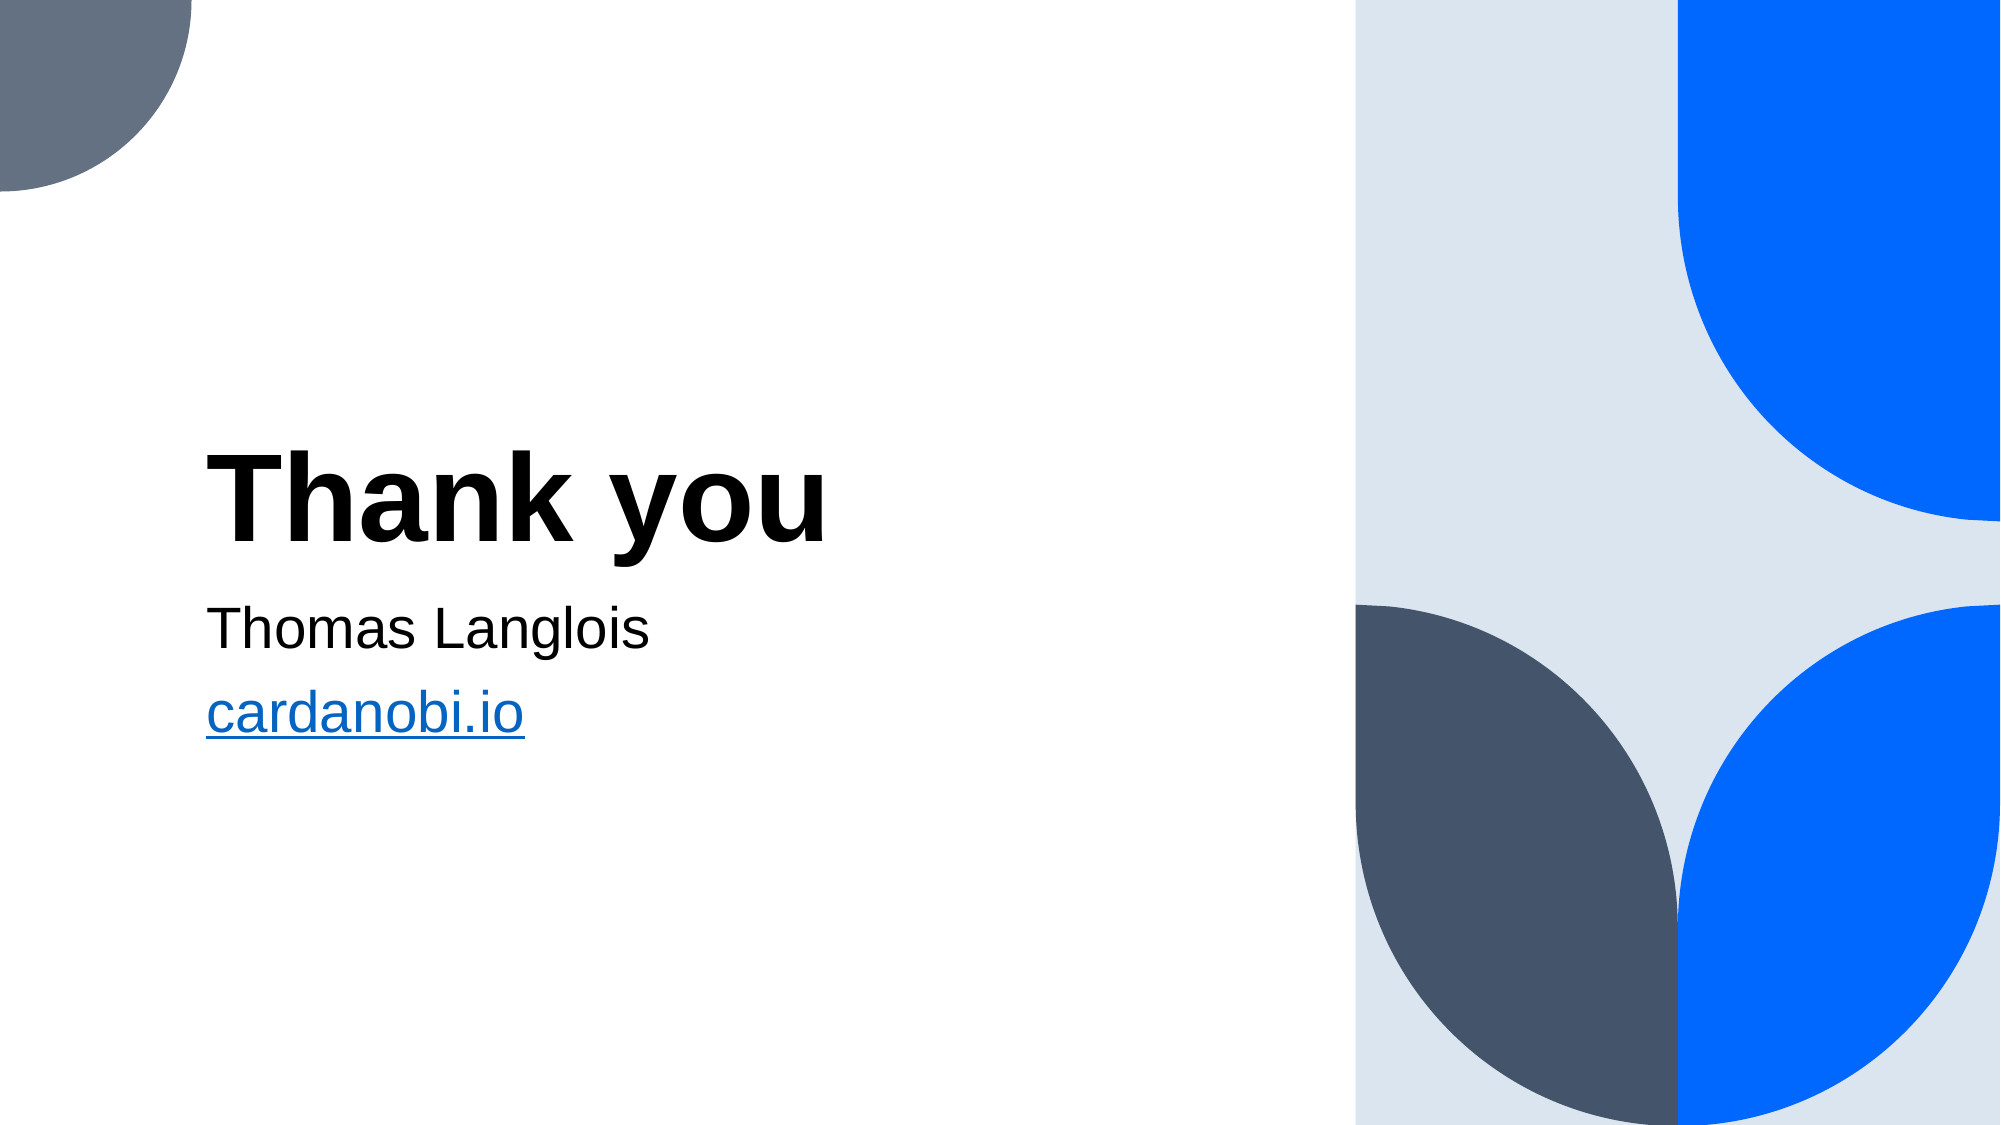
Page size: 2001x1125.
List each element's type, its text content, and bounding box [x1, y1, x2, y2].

subtitle Thomas Langlois​ cardanobi.io [191, 590, 1212, 960]
title Thank you [191, 184, 1212, 576]
